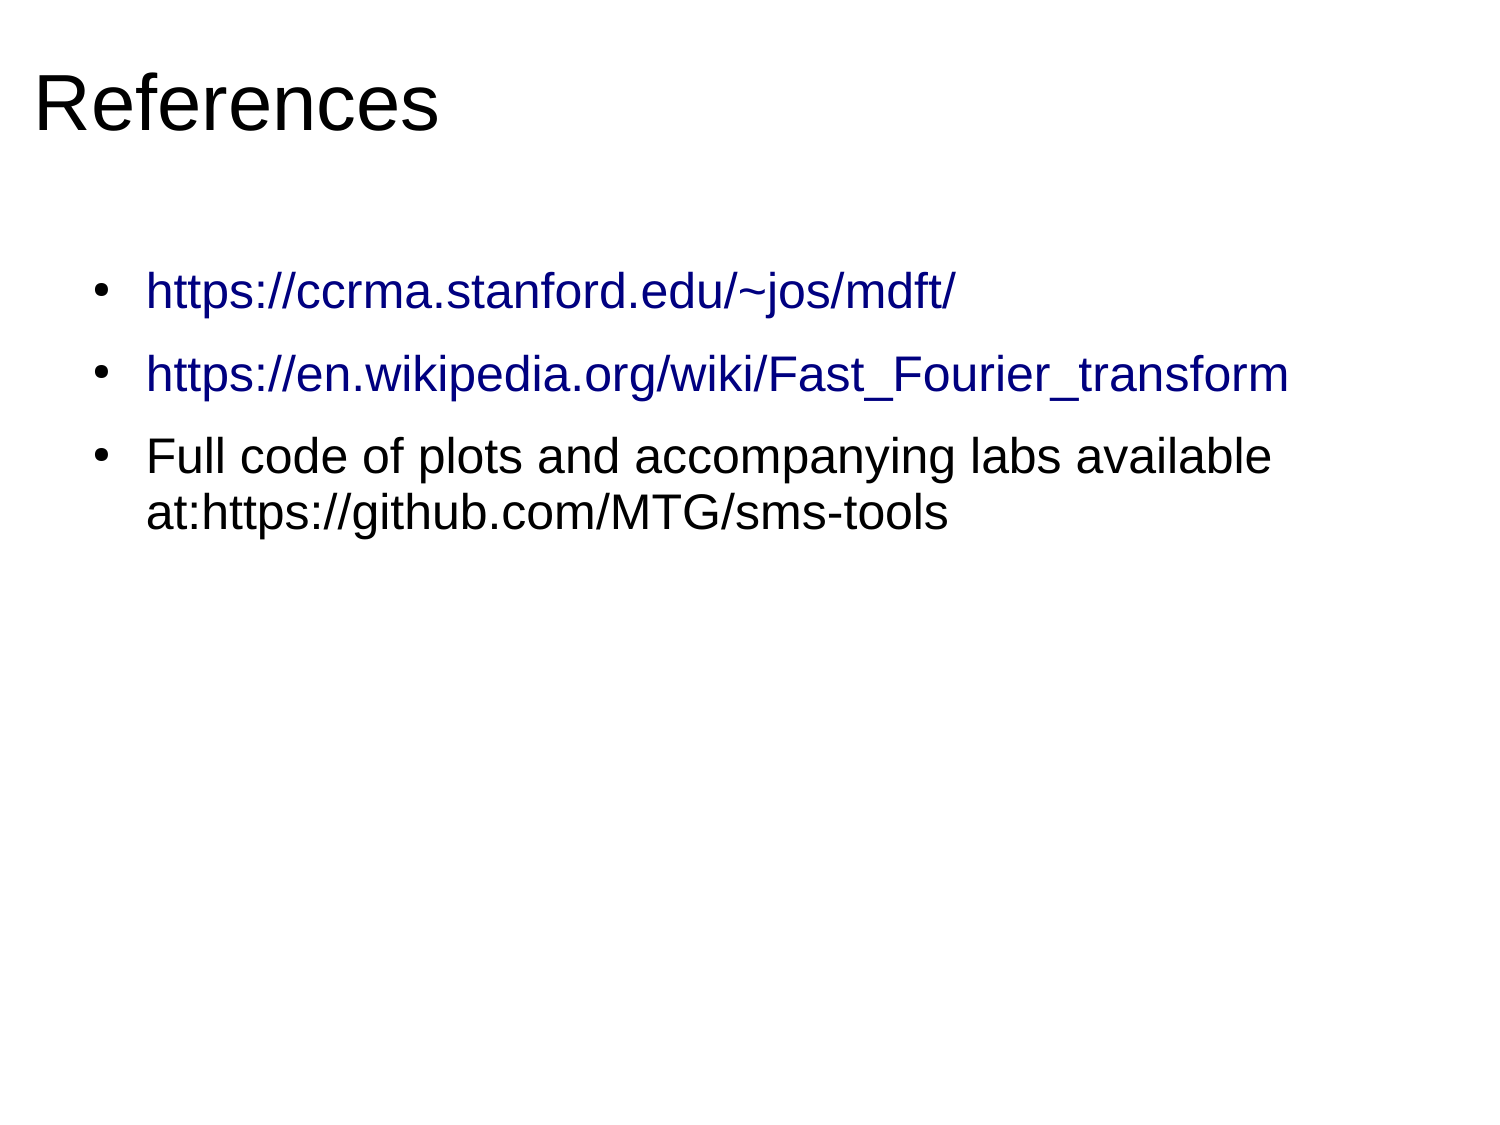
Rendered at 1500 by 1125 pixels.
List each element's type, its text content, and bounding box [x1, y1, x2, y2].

list https://ccrma.stanford.edu/~jos/mdft/ https://en.wikipedia.org/wiki/Fast_Fourier_transform Full code of plots and accompanying labs available at:https://github.com/MTG/sms-tools [75, 263, 1425, 916]
title References [33, 9, 1384, 197]
